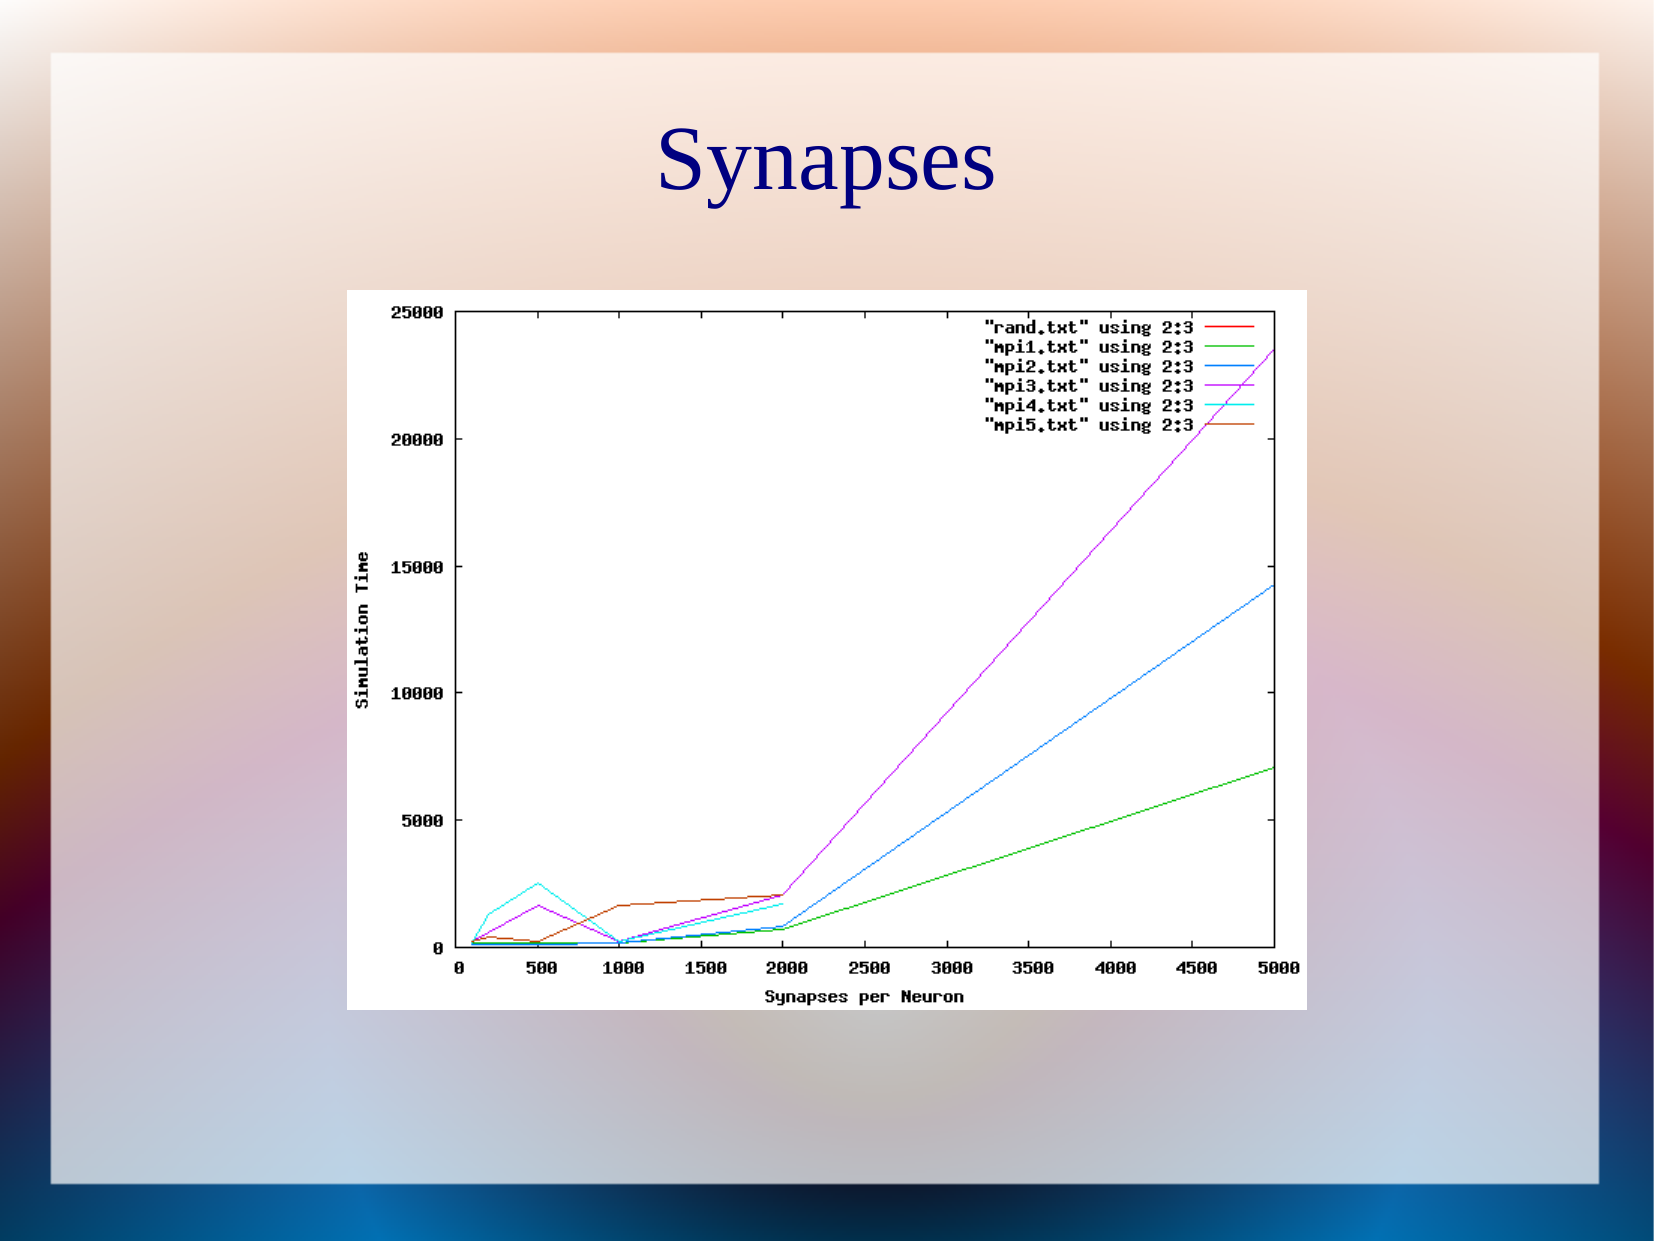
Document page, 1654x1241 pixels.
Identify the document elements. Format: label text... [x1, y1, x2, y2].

picture [0, 0, 1654, 1241]
title Synapses [82, 55, 1571, 263]
